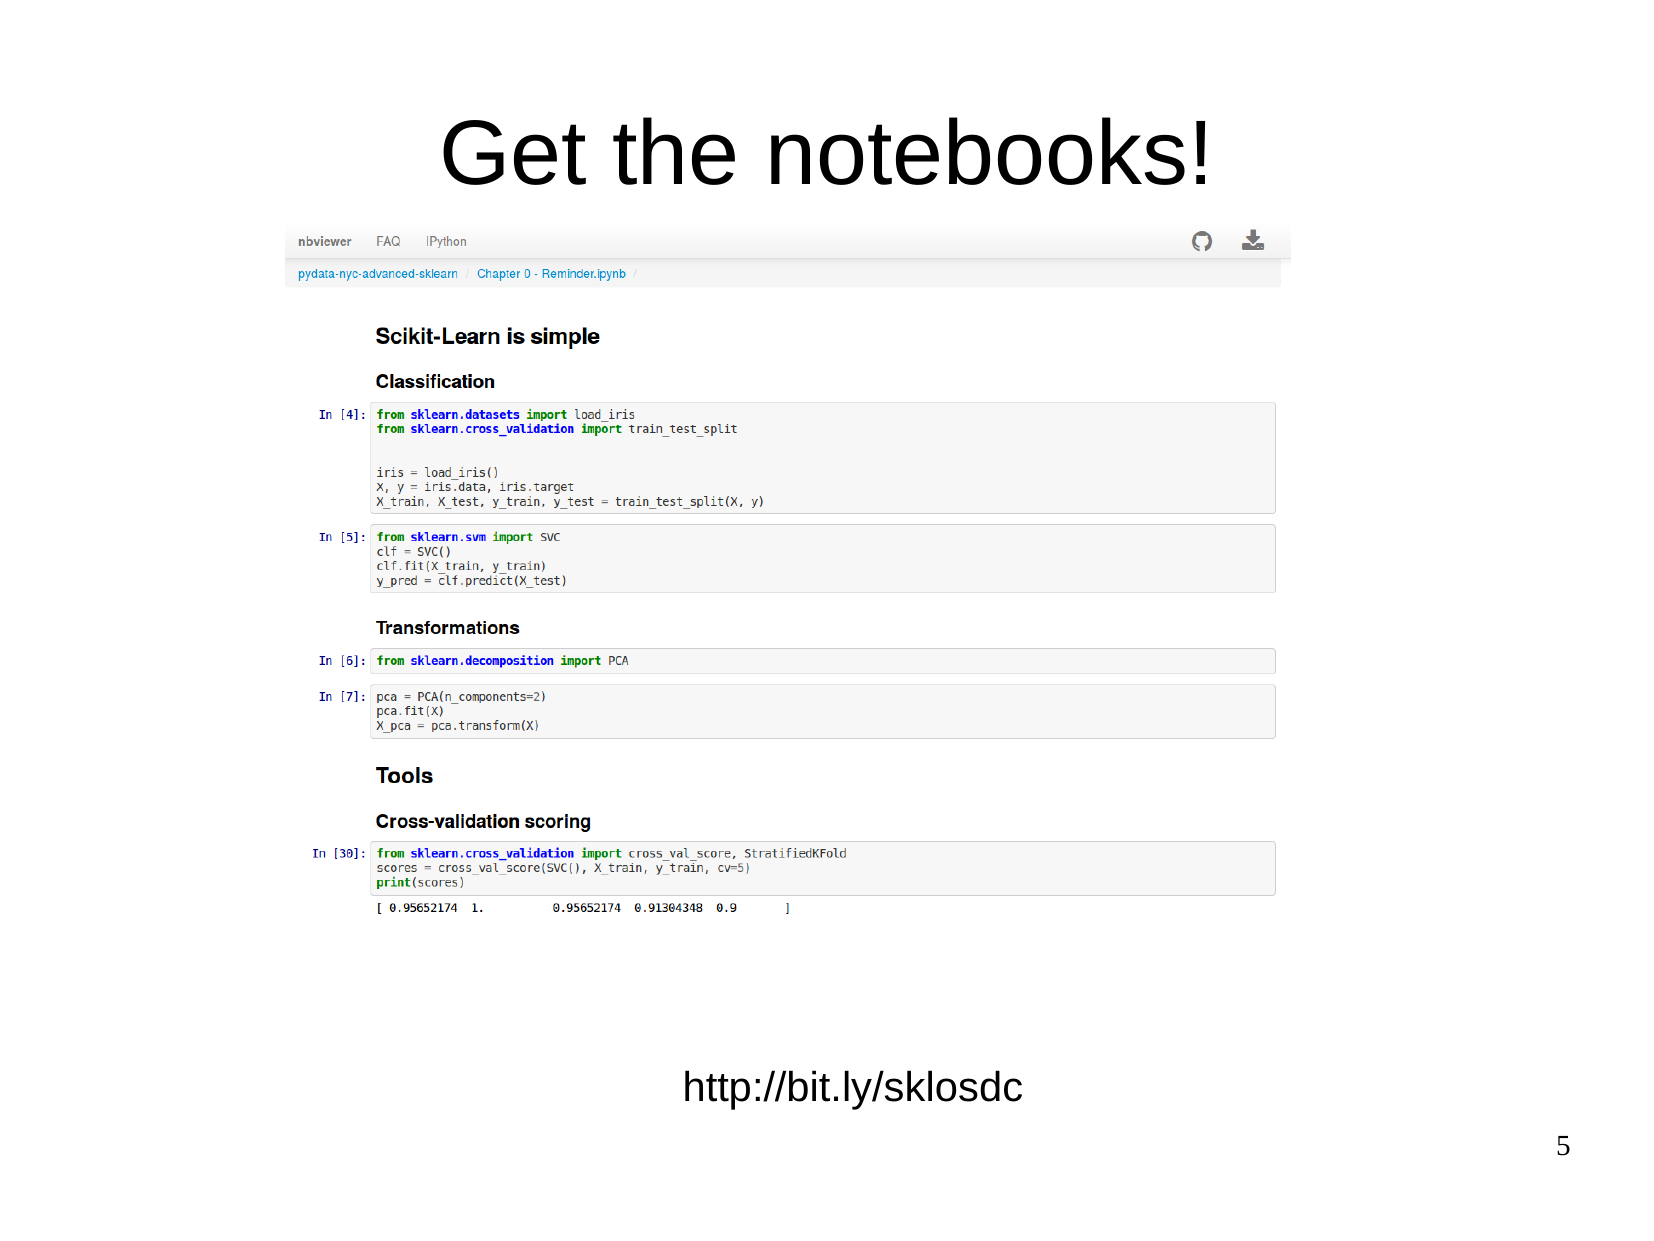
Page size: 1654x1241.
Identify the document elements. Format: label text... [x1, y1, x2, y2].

title Get the notebooks! [82, 49, 1571, 257]
text_box http://bit.ly/sklosdc [15, 1063, 1621, 1201]
picture [285, 224, 1291, 938]
